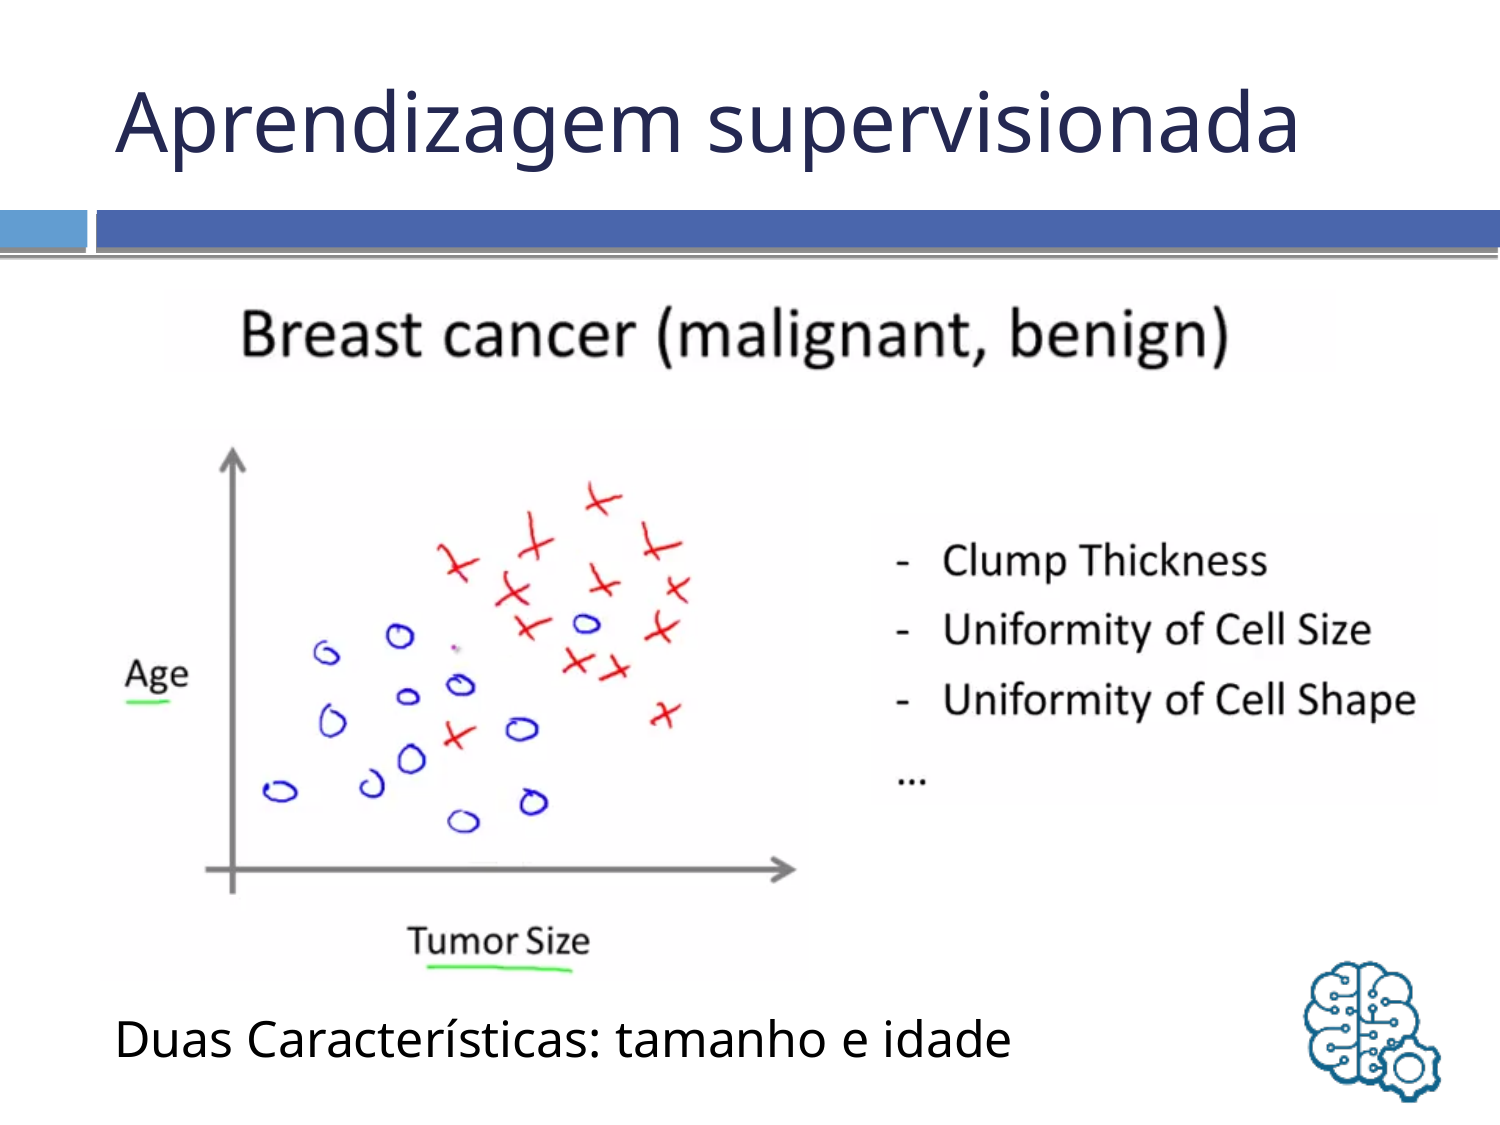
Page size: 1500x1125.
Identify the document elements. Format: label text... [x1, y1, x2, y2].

picture [100, 429, 809, 981]
text_box Duas Características: tamanho e idade [0, 1000, 1134, 1076]
picture [164, 289, 1336, 372]
picture [871, 513, 1438, 805]
picture [1297, 955, 1449, 1106]
title Aprendizagem supervisionada [100, 37, 1438, 200]
